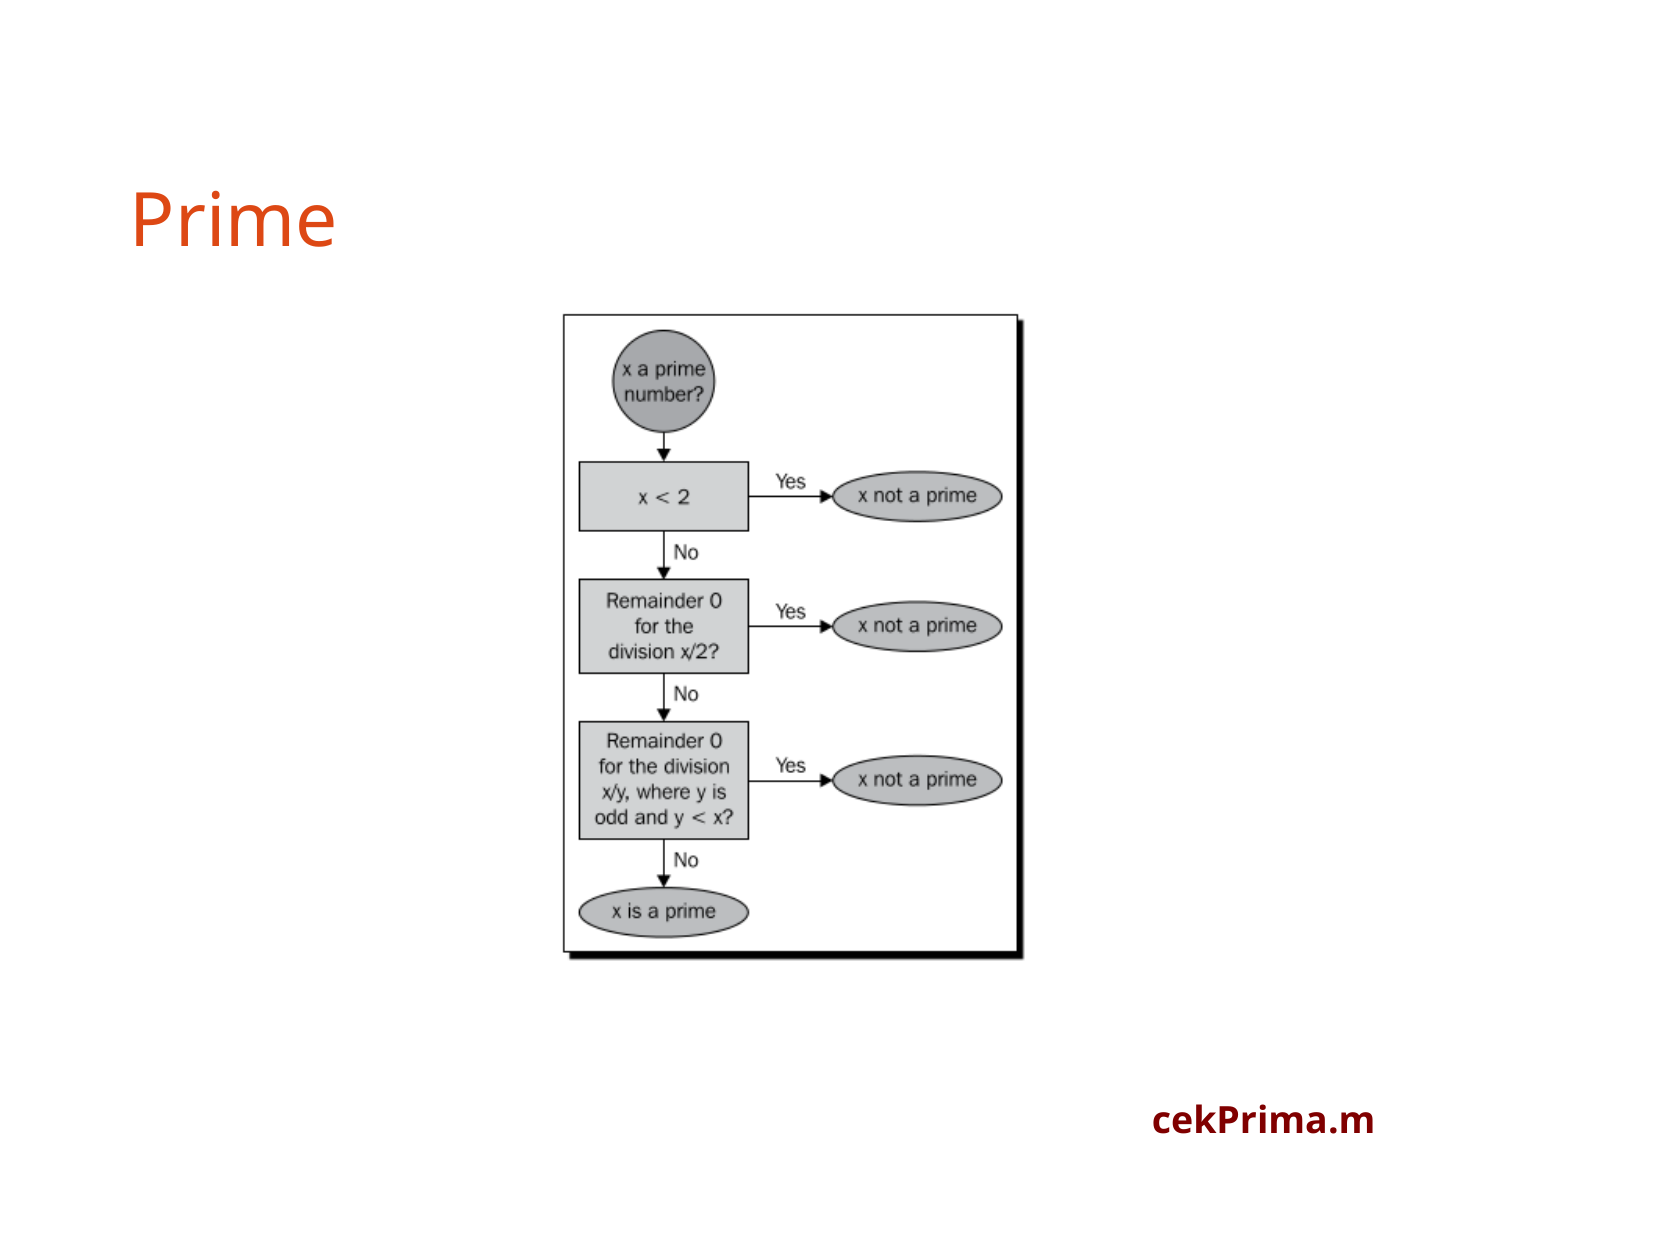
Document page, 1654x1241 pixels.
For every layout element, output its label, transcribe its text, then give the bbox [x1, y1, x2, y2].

title Prime [129, 153, 1518, 281]
picture [543, 305, 1045, 981]
text_box cekPrima.m [968, 1086, 1560, 1144]
